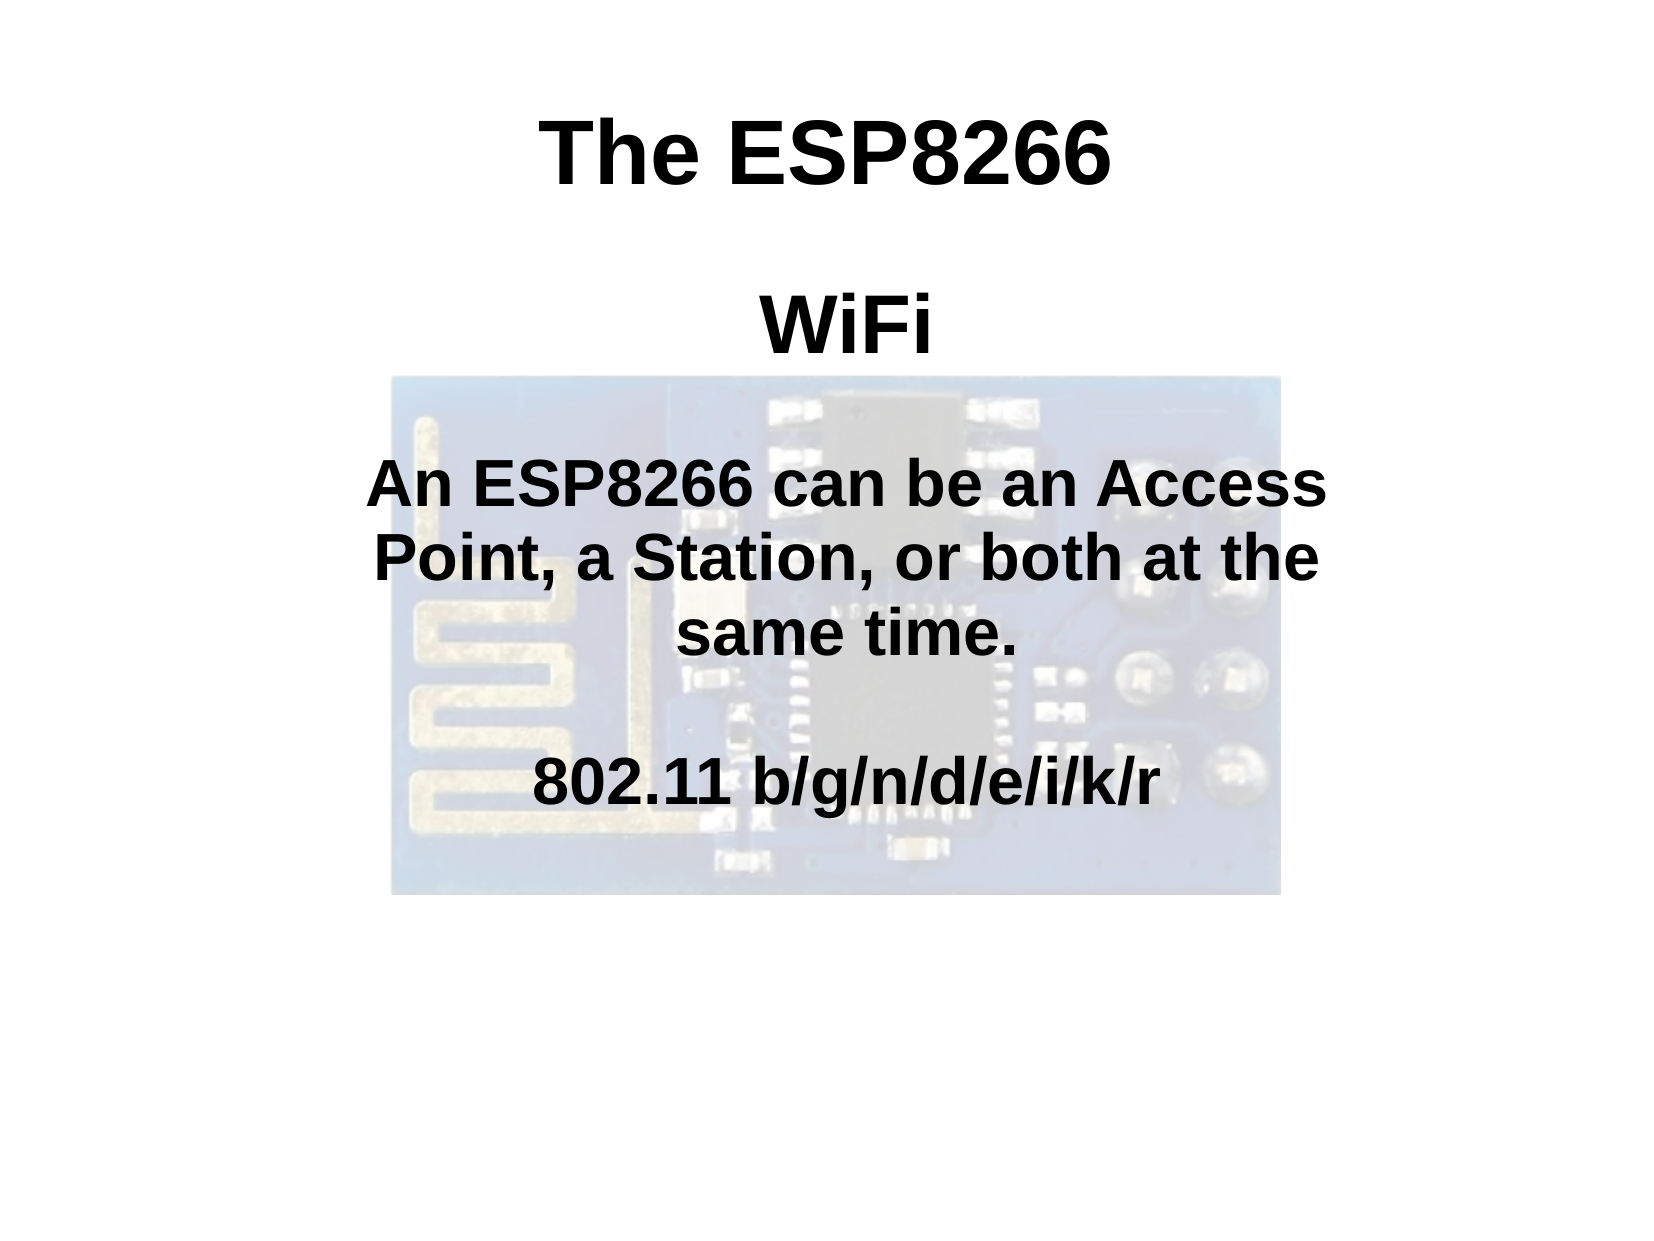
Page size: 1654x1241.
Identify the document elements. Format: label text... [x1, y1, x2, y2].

text_box WiFi An ESP8266 can be an Access Point, a Station, or both at the same time. 802.11 b/g/n/d/e/i/k/r [285, 277, 1411, 820]
title The ESP8266 [82, 49, 1571, 257]
picture [390, 820, 1281, 895]
